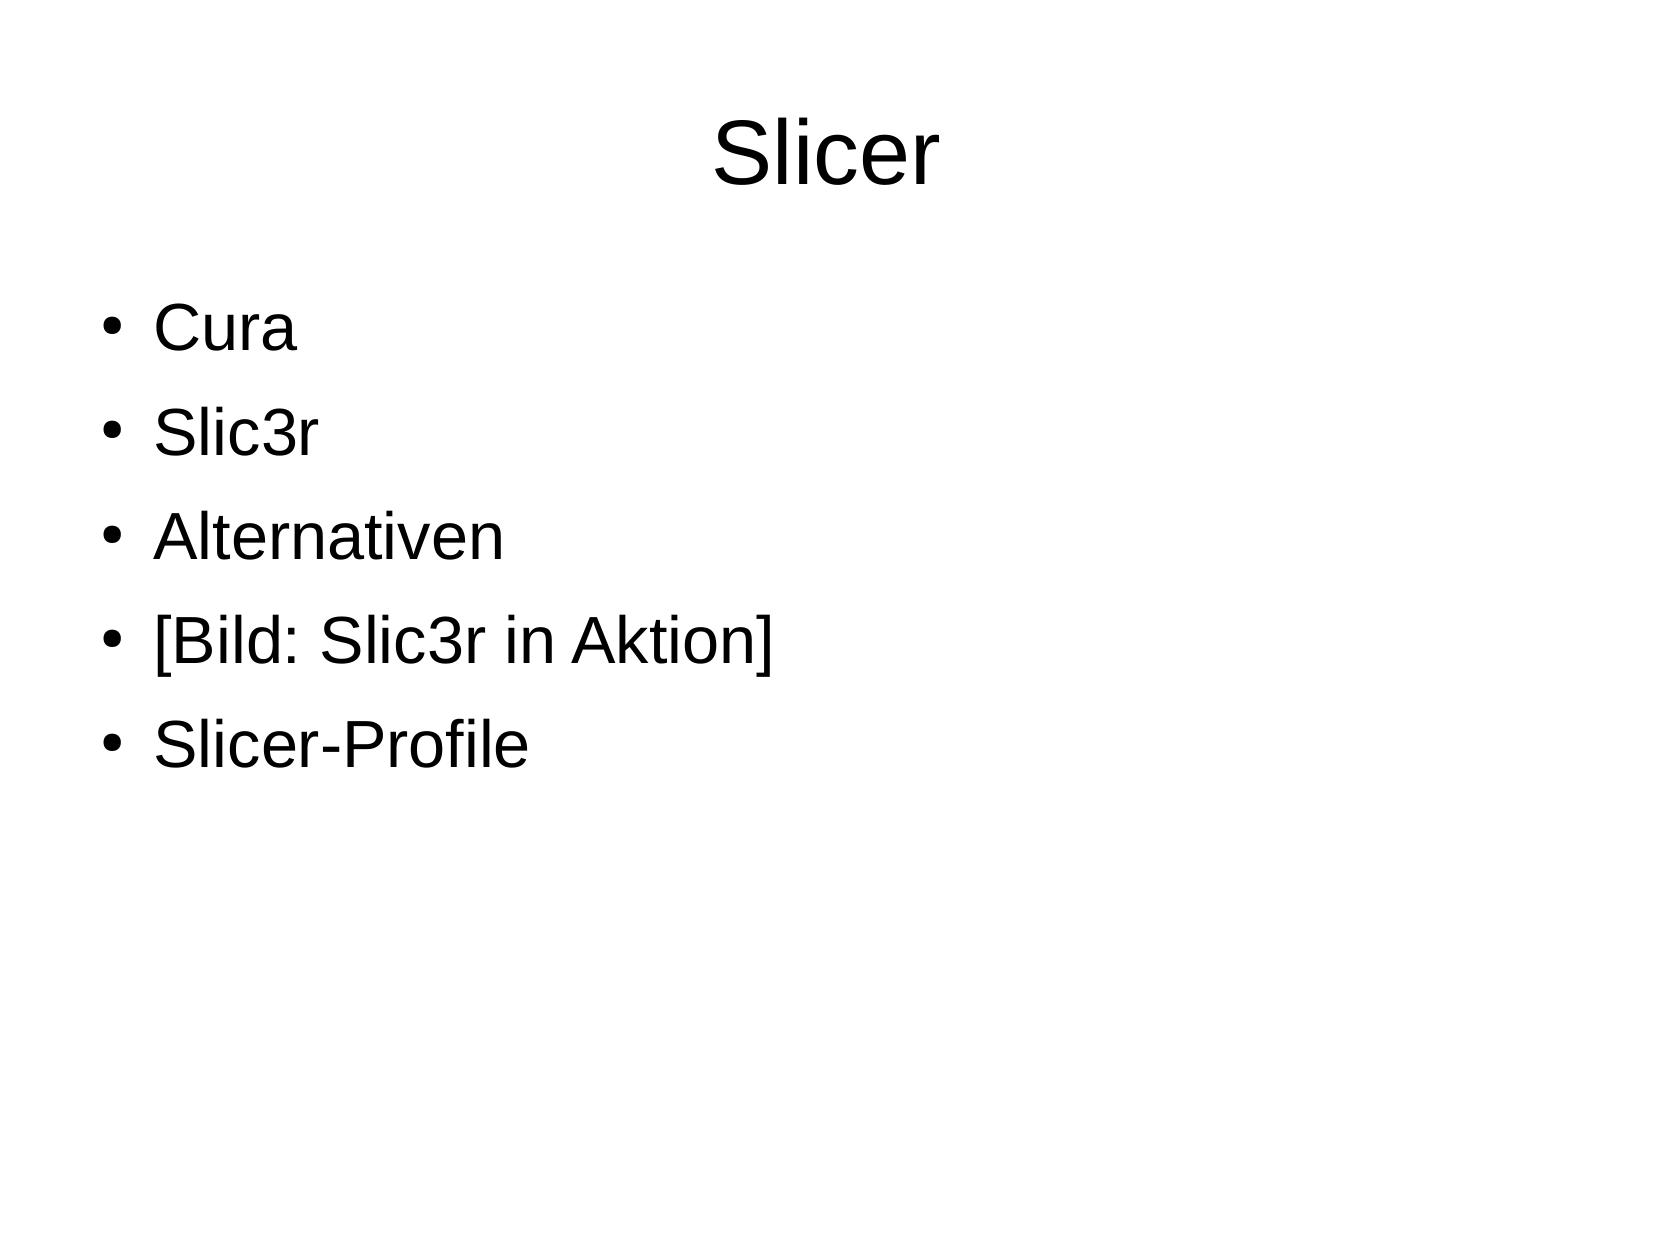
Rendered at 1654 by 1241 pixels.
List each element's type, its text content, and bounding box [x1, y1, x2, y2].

list Cura Slic3r Alternativen [Bild: Slic3r in Aktion] Slicer-Profile [82, 290, 1571, 1010]
title Slicer [82, 49, 1571, 257]
